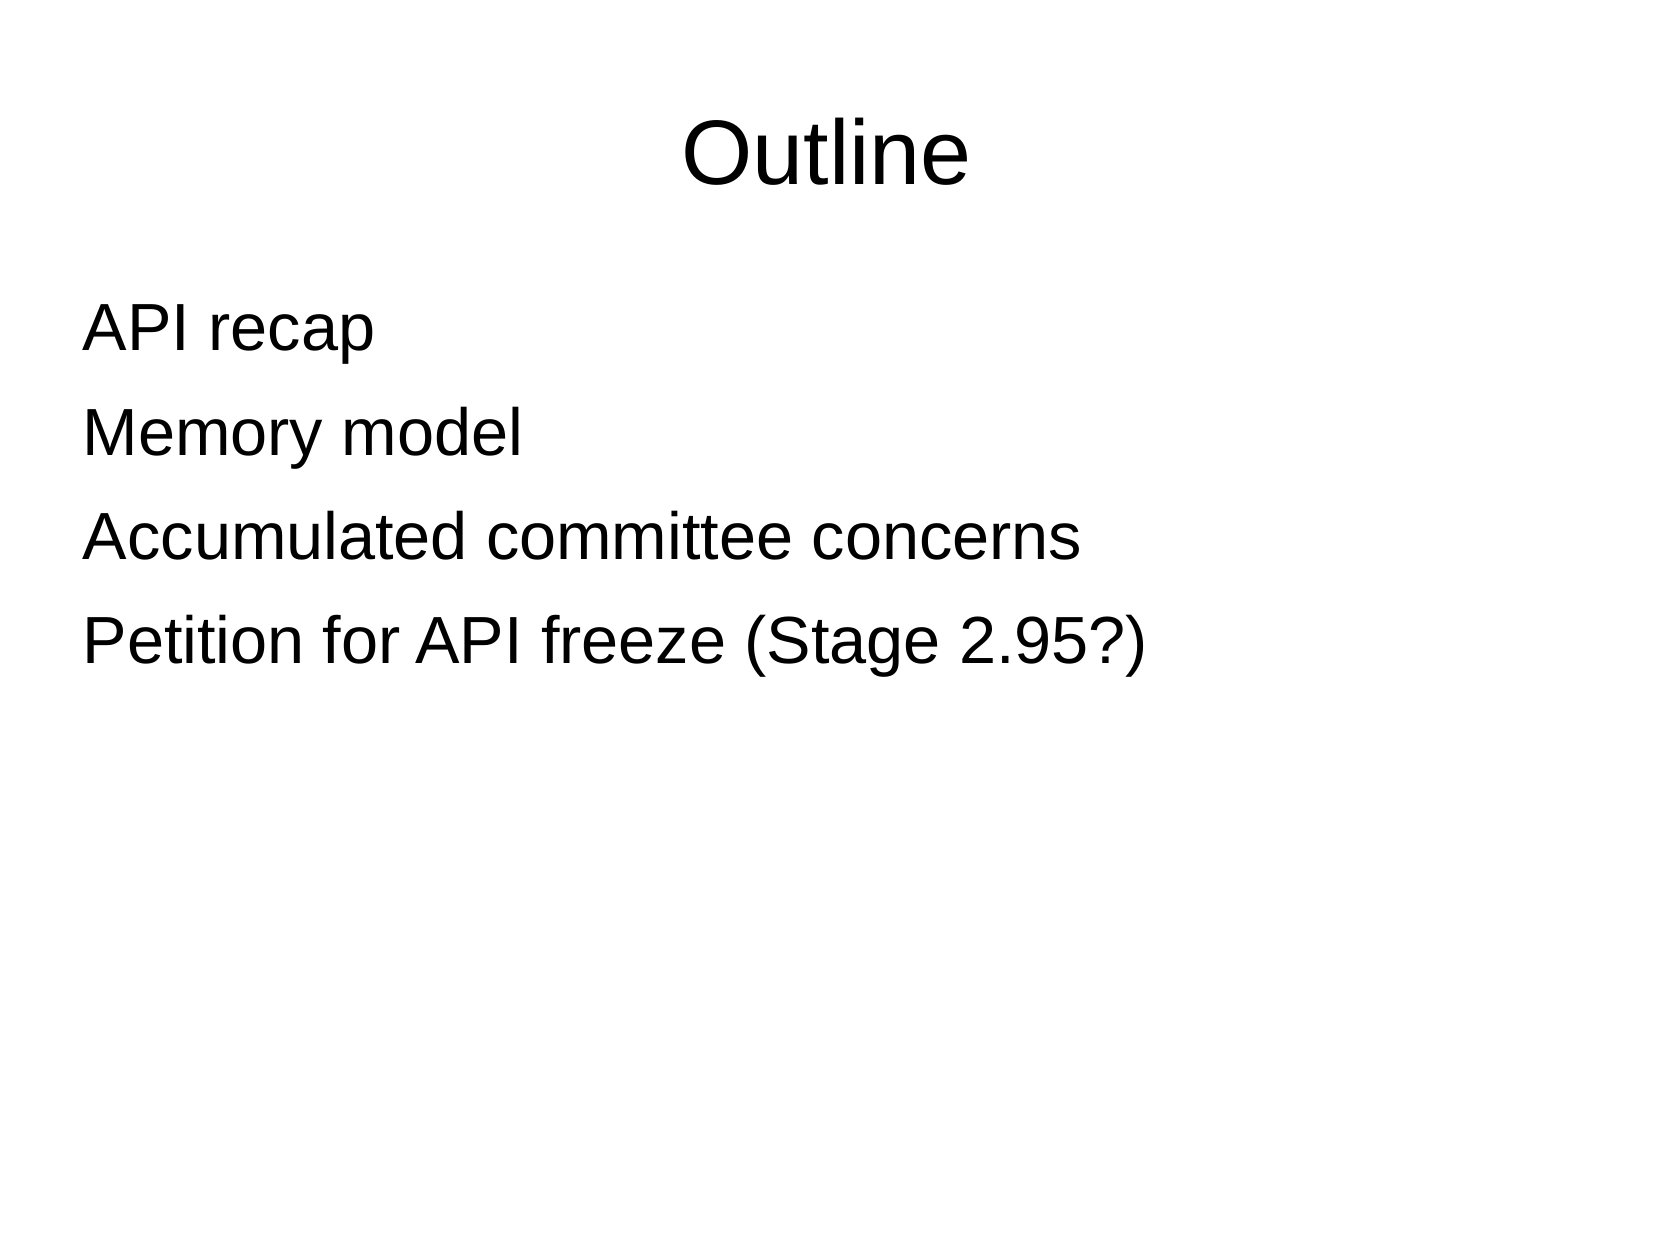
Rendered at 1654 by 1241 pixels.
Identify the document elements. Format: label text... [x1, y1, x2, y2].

list API recap Memory model Accumulated committee concerns Petition for API freeze (Stage 2.95?) [82, 290, 1571, 1010]
title Outline [82, 49, 1571, 257]
